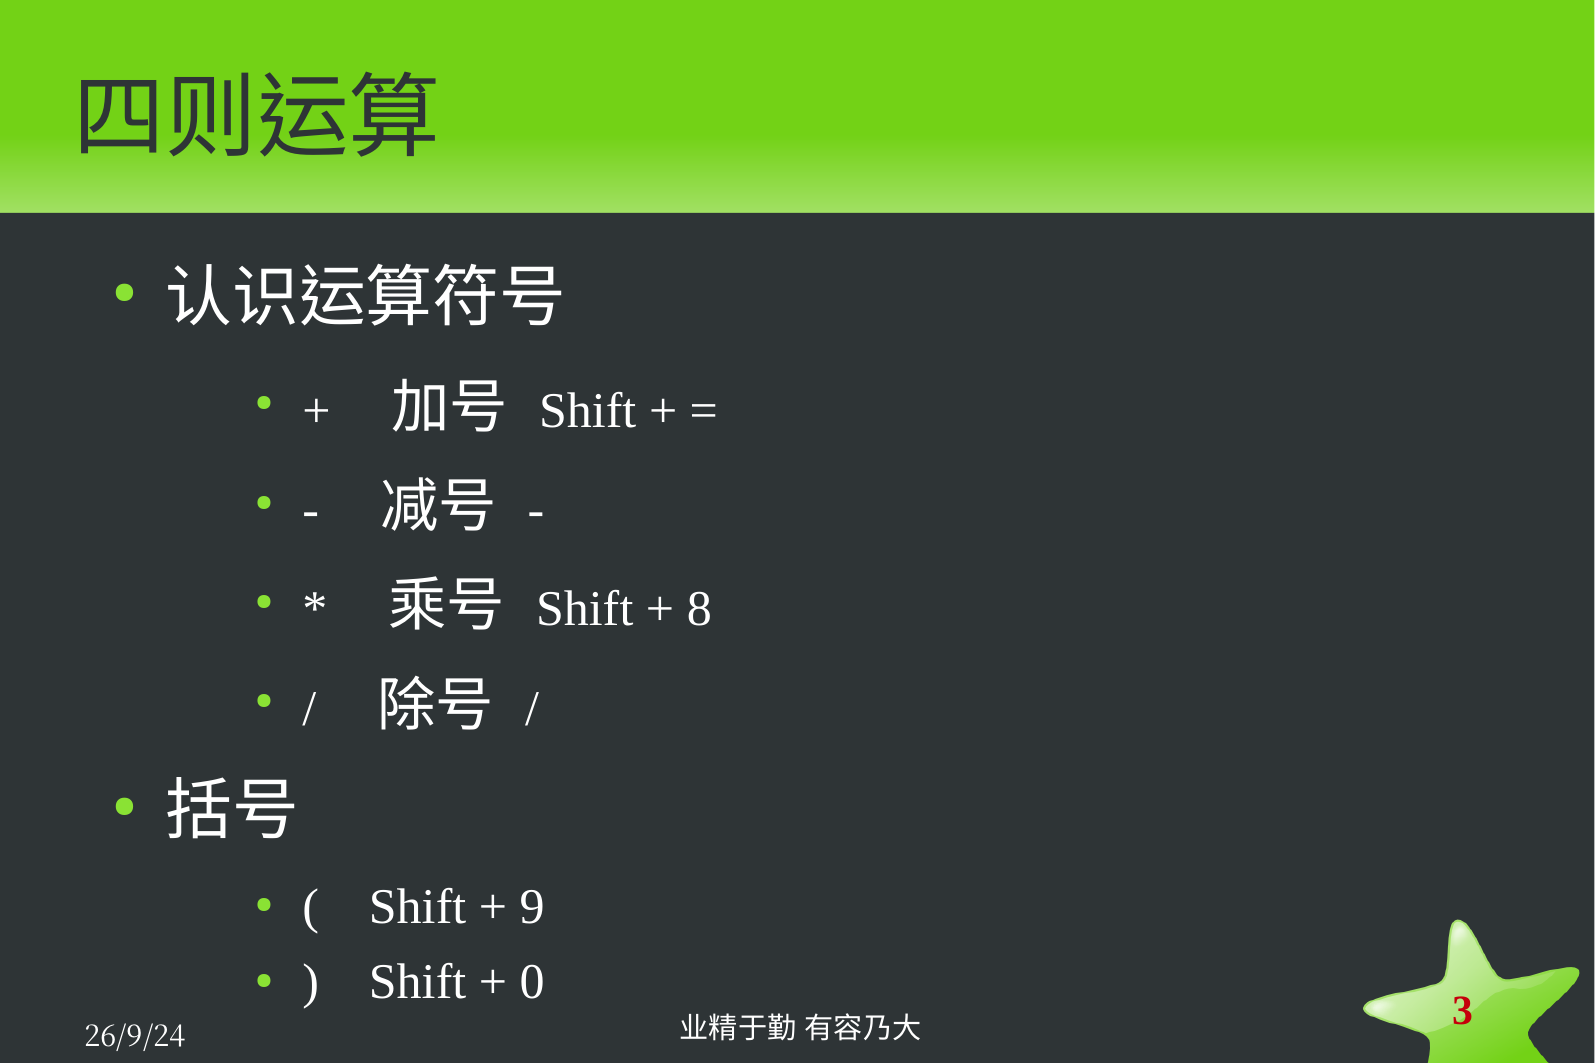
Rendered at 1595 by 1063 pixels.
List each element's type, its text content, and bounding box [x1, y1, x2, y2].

title 四则运算 [74, 25, 1510, 203]
picture [0, 0, 1595, 1063]
list 认识运算符号 + 加号 Shift + = - 减号 - * 乘号 Shift + 8 / 除号 / 括号 ( Shift + 9 ) Shift + 0 [79, 248, 1515, 951]
